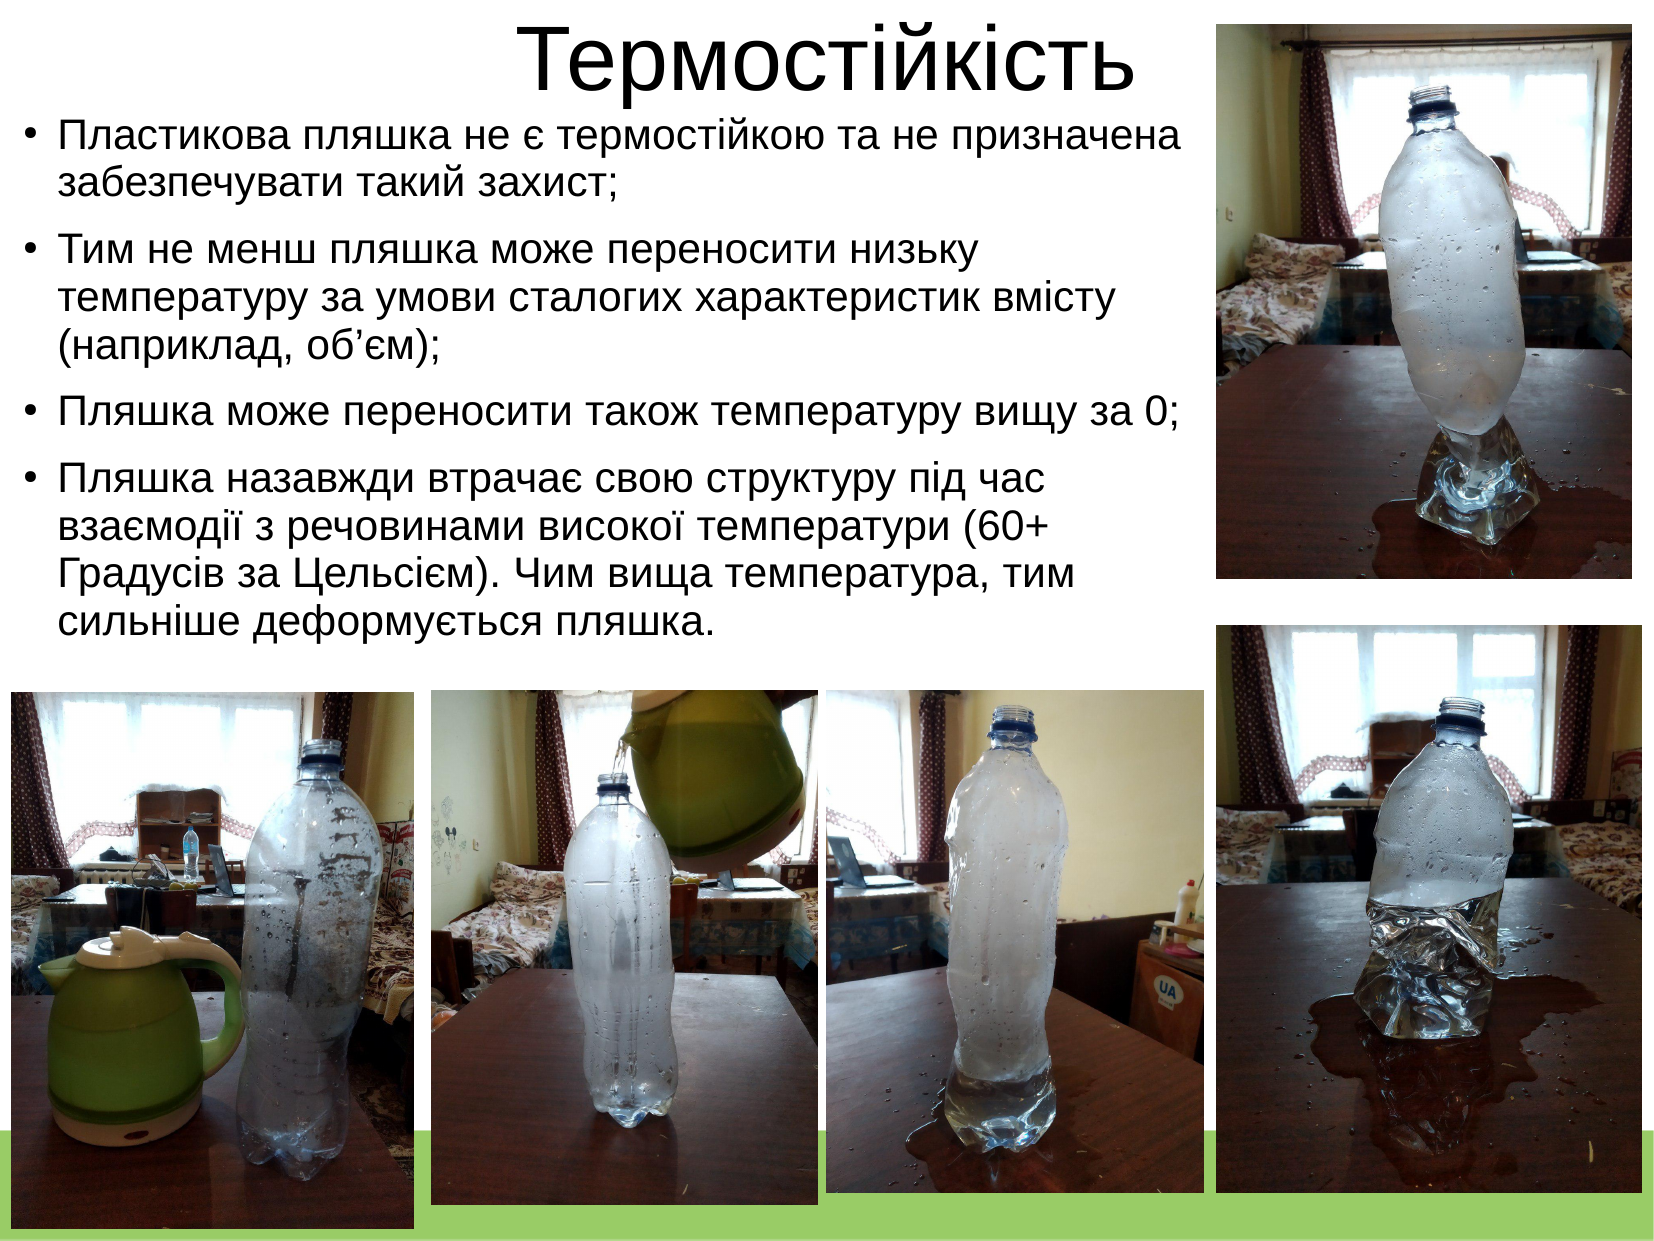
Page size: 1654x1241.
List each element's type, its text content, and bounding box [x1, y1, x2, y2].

title Термостійкість [82, 7, 1571, 111]
list Пластикова пляшка не є термостійкою та не призначена забезпечувати такий захист; Тим не менш пляшка може переносити низьку температуру за умови сталогих характеристик вмісту (наприклад, об’єм); Пляшка може переносити також температуру вищу за 0; Пляшка назавжди втрачає свою структуру під час взаємодії з речовинами високої температури (60+ Градусів за Цельсієм). Чим вища температура, тим сильніше деформується пляшка. [11, 110, 1205, 662]
picture [0, 0, 1654, 1241]
